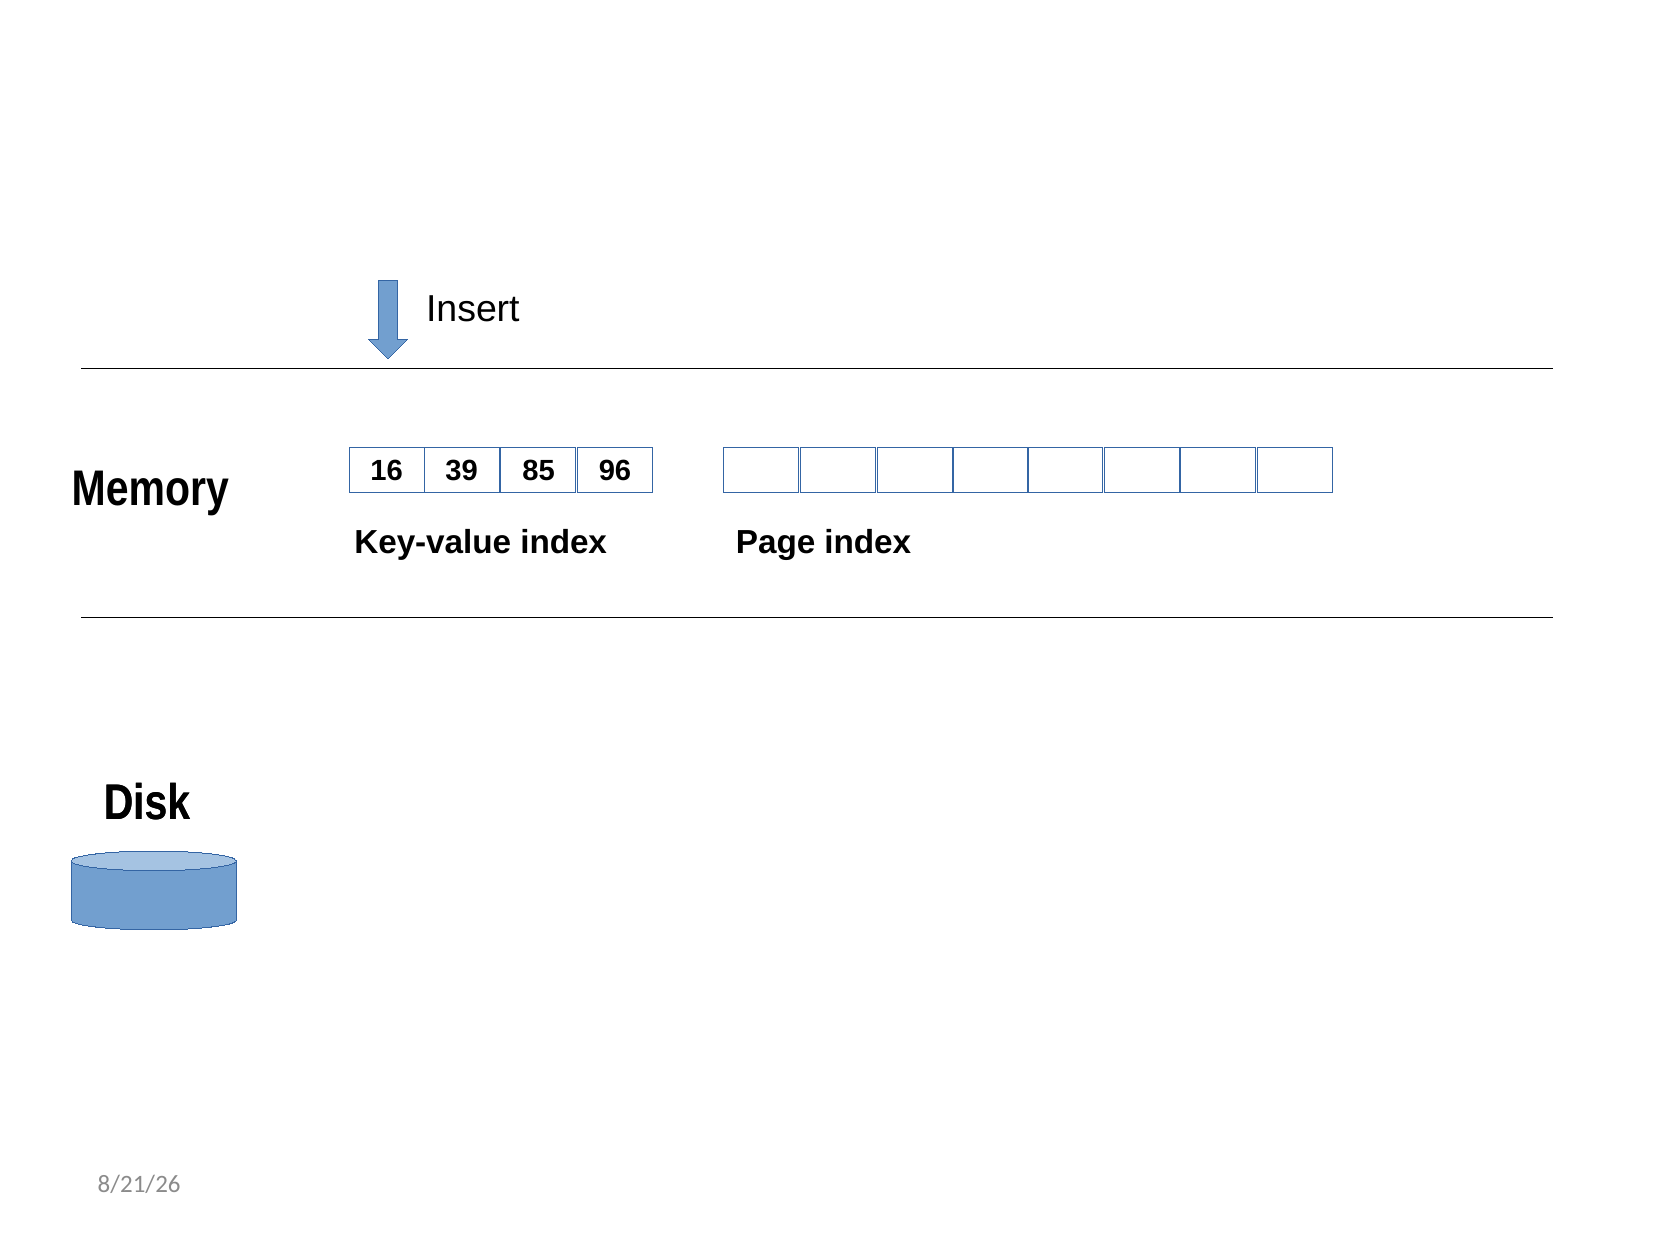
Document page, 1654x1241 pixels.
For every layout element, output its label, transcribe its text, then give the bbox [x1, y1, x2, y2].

text_box 7 [71, 854, 235, 871]
text_box Disk [89, 765, 269, 863]
text_box 85 [500, 447, 576, 493]
text_box [368, 280, 408, 359]
text_box [71, 862, 237, 930]
text_box Insert [411, 280, 550, 356]
text_box 96 [577, 447, 653, 493]
text_box Page index [721, 515, 1045, 586]
text_box Key-value index [339, 515, 664, 586]
text_box Memory [56, 451, 323, 549]
text_box 39 [424, 447, 500, 493]
text_box 16 [349, 447, 424, 493]
